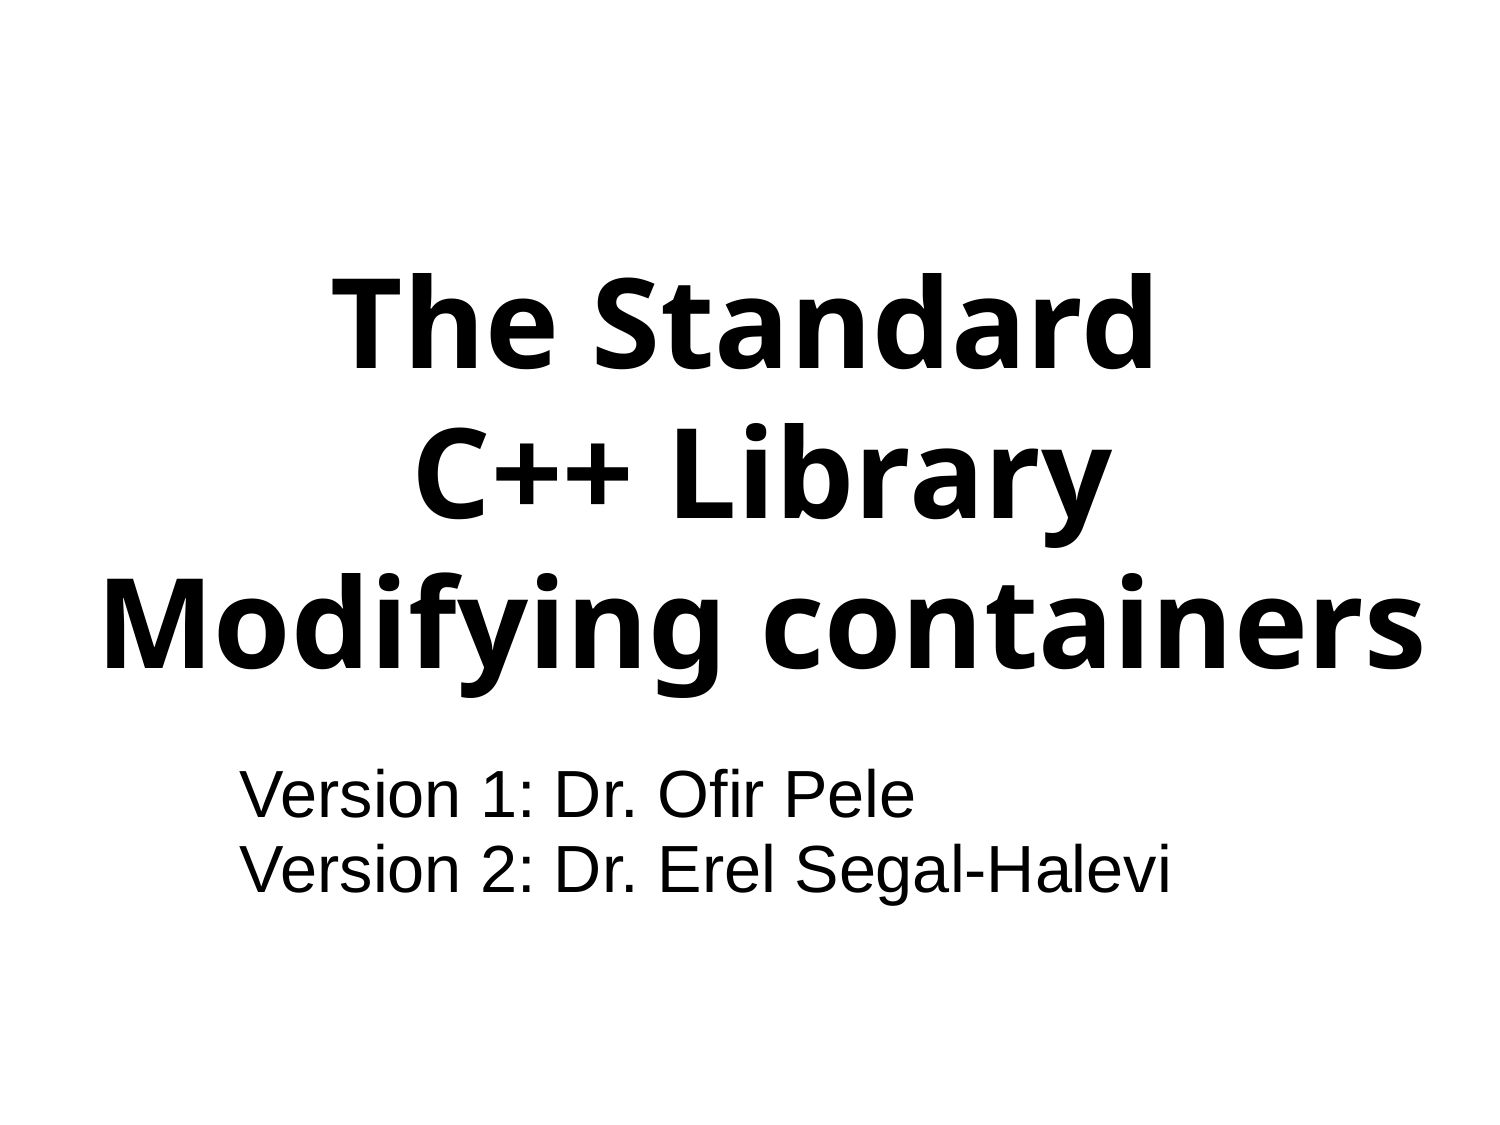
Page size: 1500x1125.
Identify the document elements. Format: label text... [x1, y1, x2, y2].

text_box Version 1: Dr. Ofir Pele Version 2: Dr. Erel Segal-Halevi [225, 750, 1246, 915]
text_box The Standard C++ Library Modifying containers [81, 235, 1444, 702]
